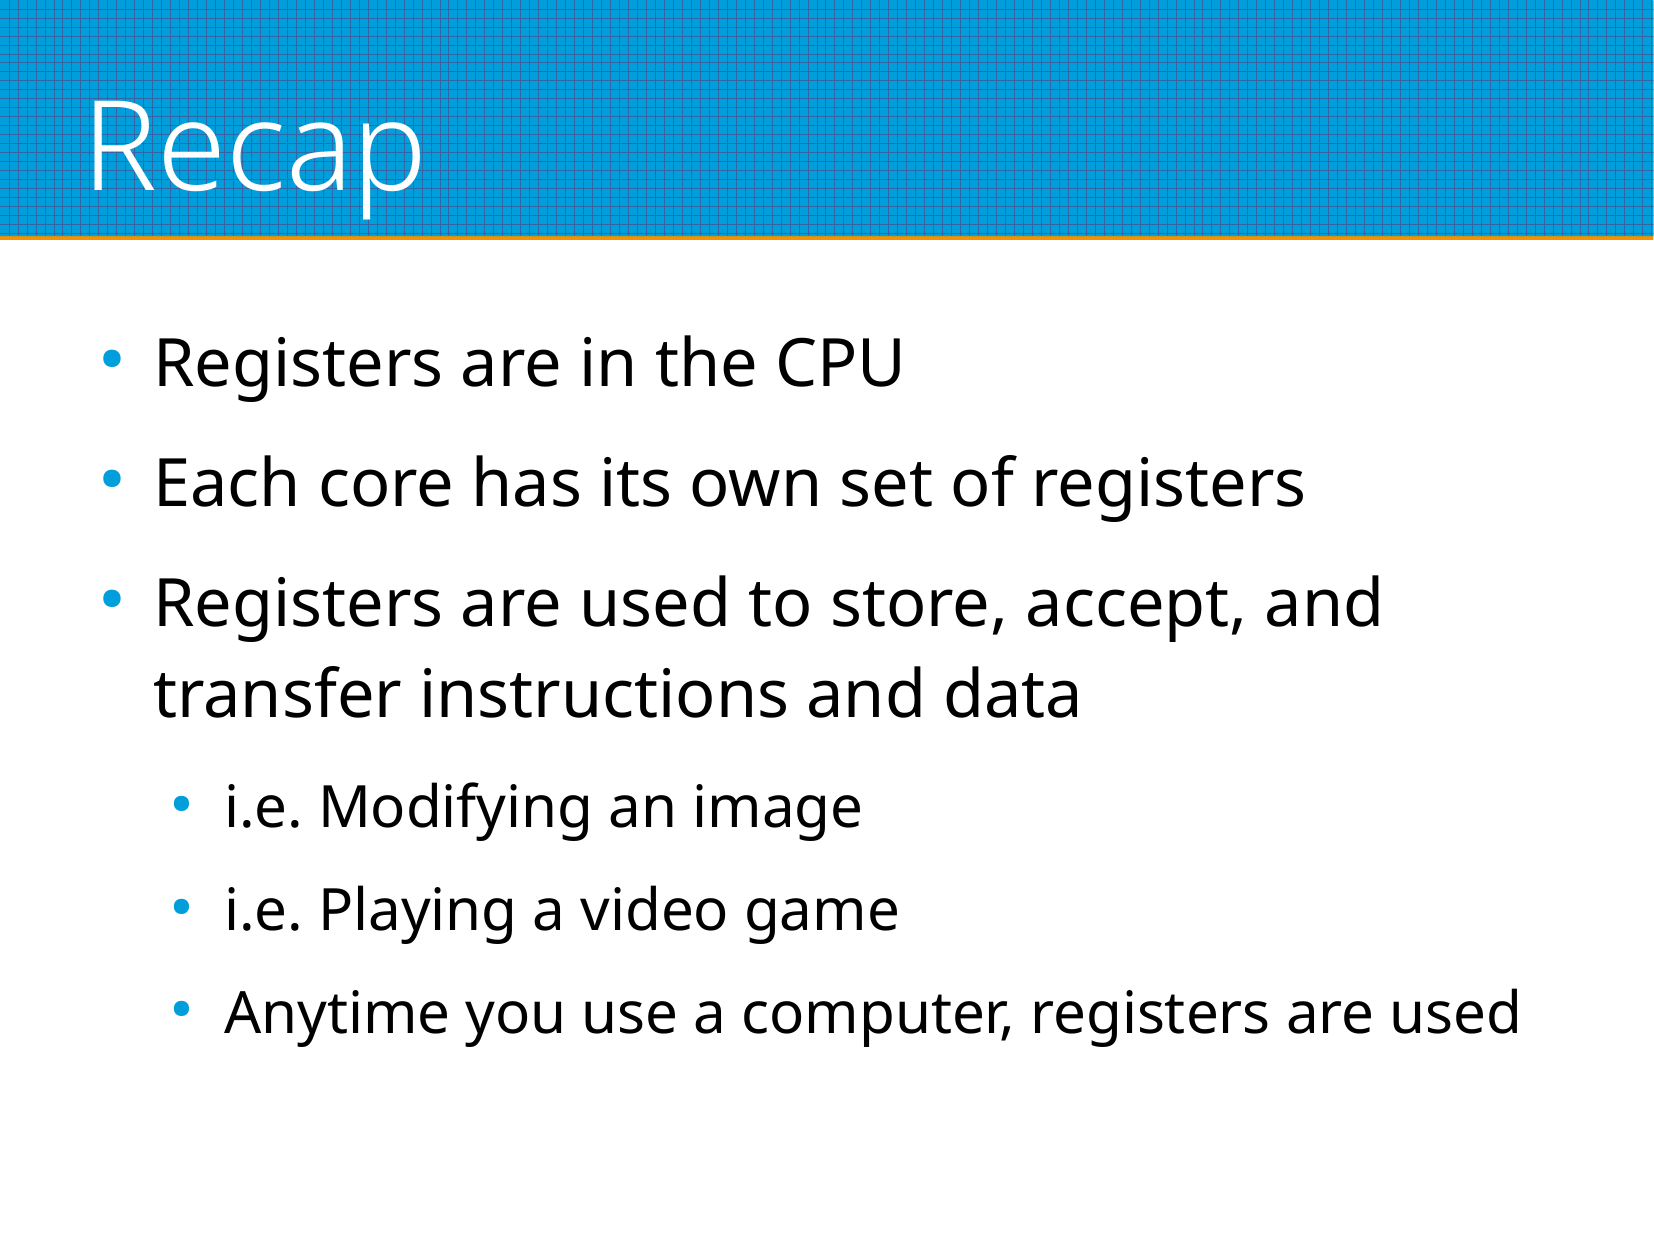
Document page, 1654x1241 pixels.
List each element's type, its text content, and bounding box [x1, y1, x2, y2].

list Registers are in the CPU Each core has its own set of registers Registers are used to store, accept, and transfer instructions and data i.e. Modifying an image i.e. Playing a video game Anytime you use a computer, registers are used [82, 314, 1563, 1081]
title Recap [82, 19, 1571, 227]
